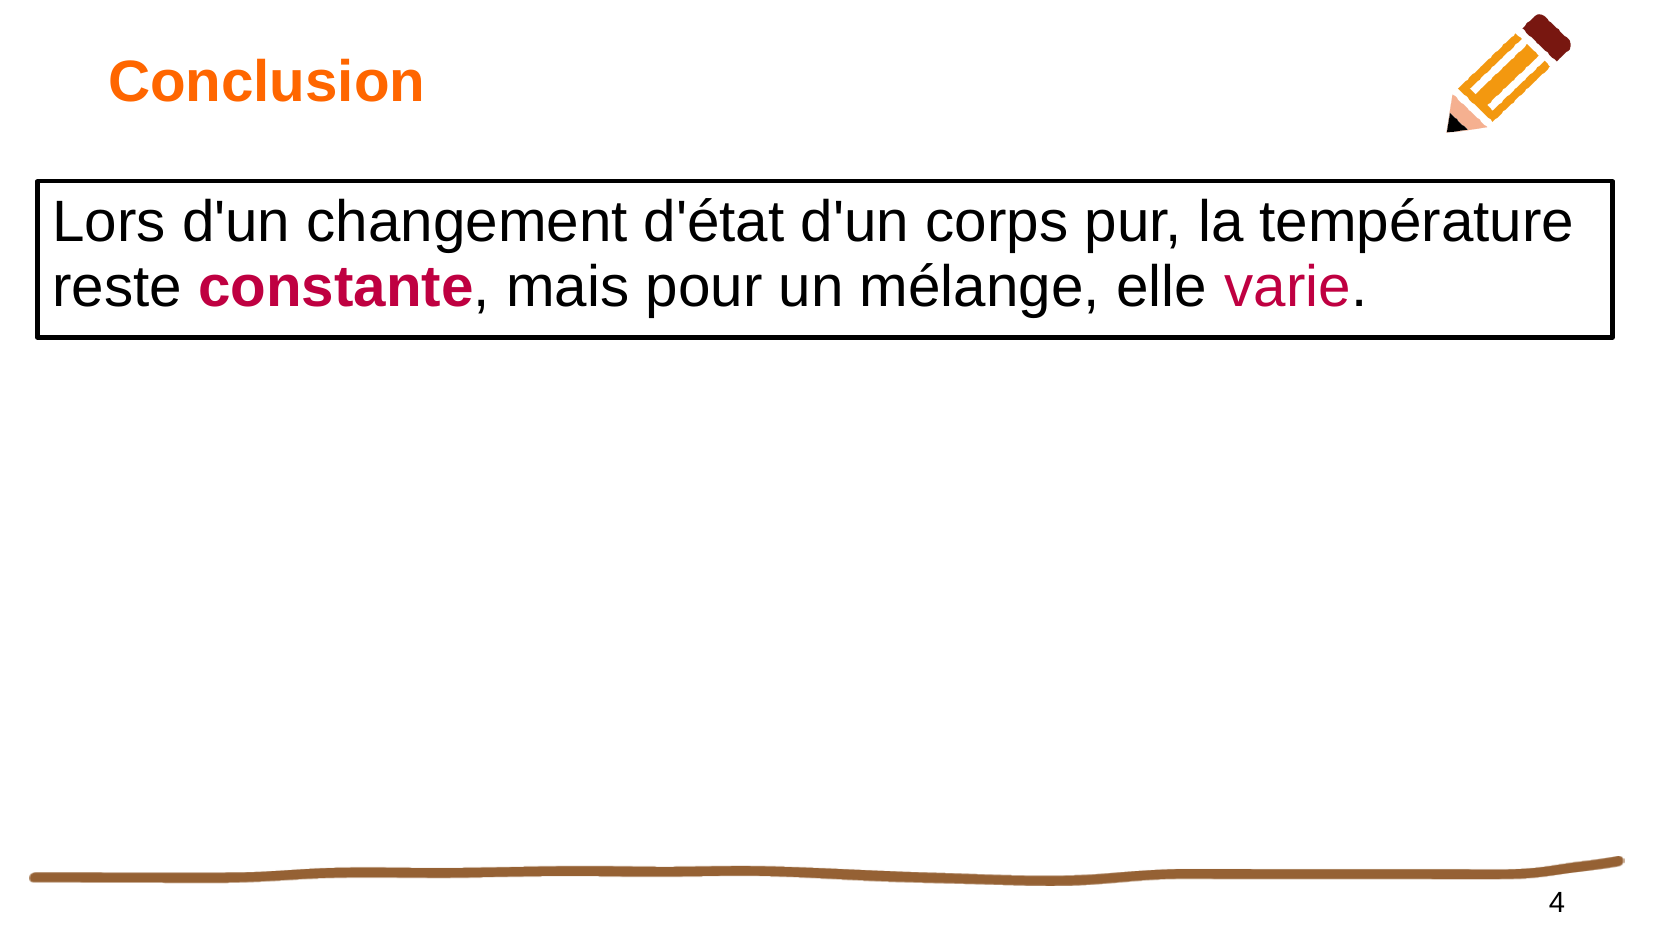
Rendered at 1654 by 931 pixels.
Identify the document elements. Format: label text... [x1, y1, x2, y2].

title Conclusion [37, 16, 1426, 147]
picture [29, 856, 1625, 886]
text_box Lors d'un changement d'état d'un corps pur, la température reste constante, mais pour un mélange, elle varie. [37, 181, 1613, 338]
picture [1446, 14, 1571, 133]
